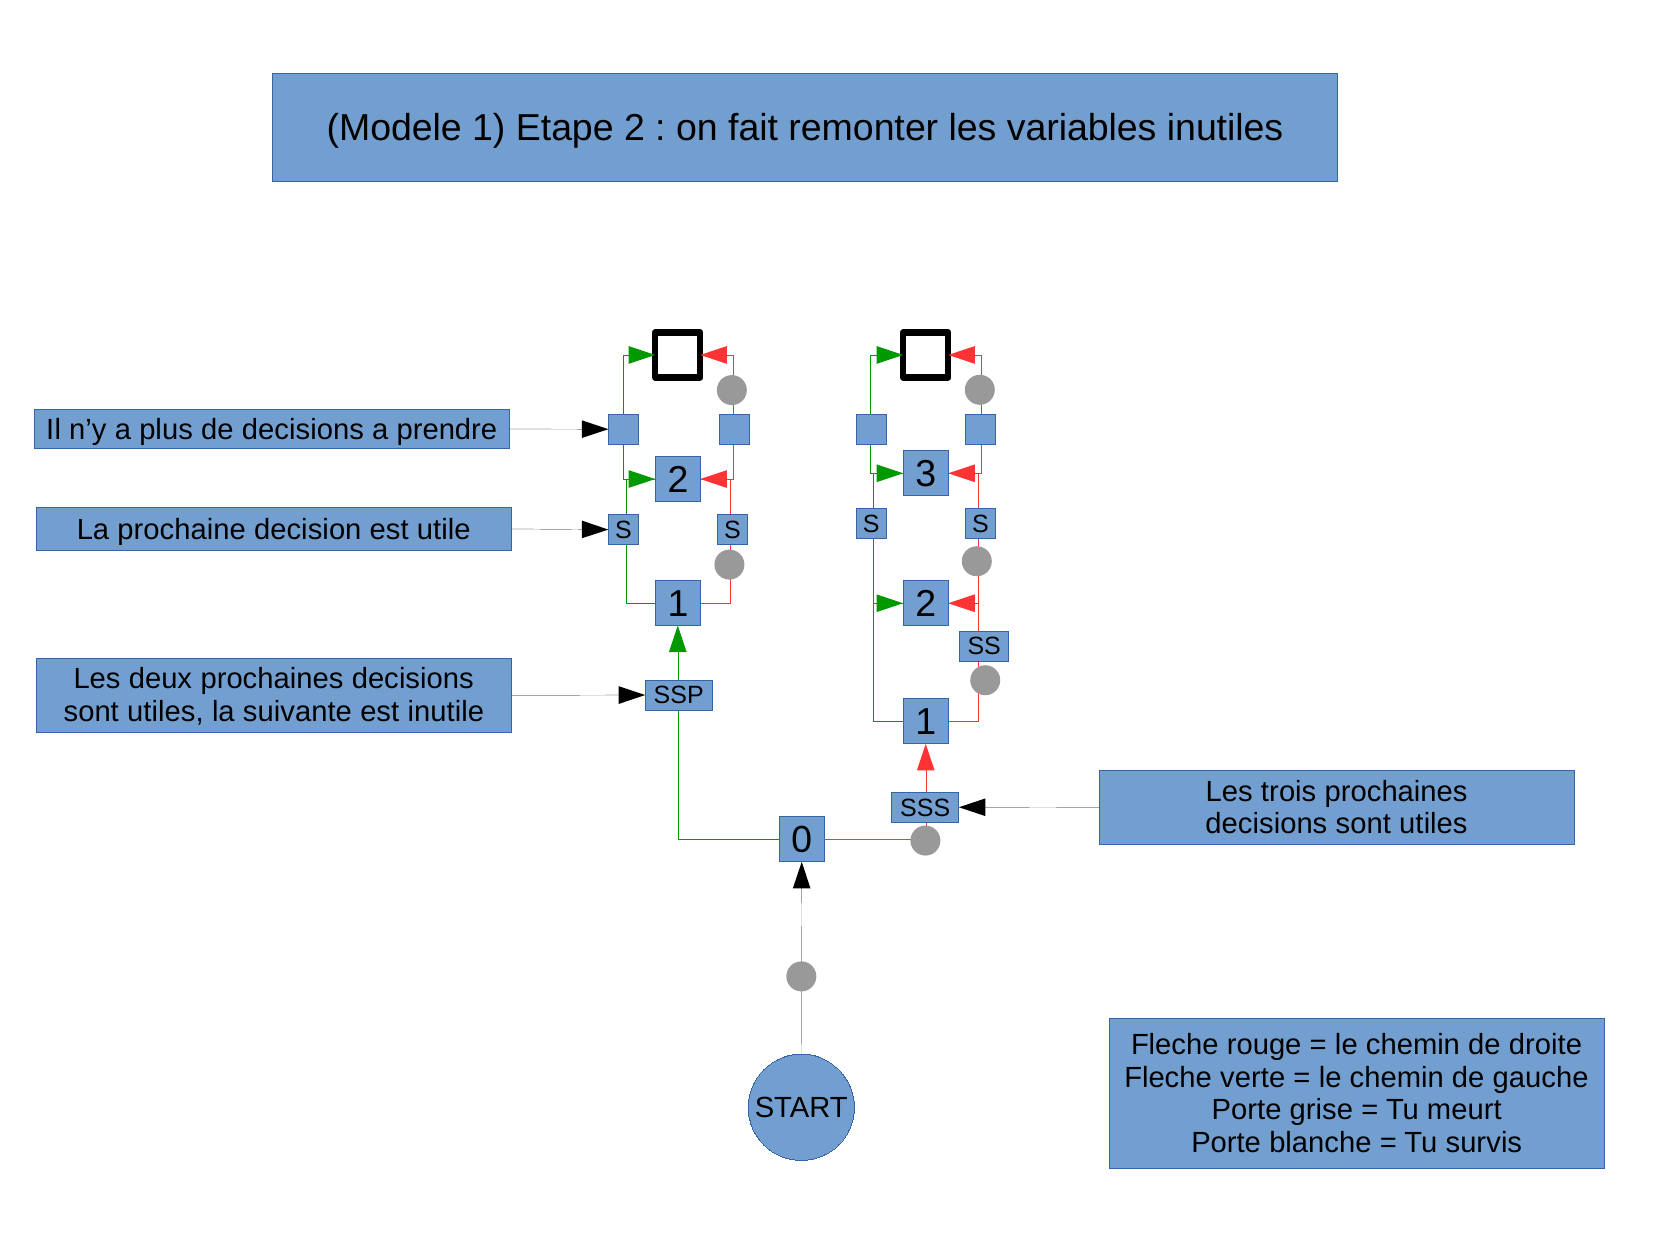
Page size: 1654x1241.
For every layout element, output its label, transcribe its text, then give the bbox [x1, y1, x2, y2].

text_box (Modele 1) Etape 2 : on fait remonter les variables inutiles [272, 73, 1338, 182]
text_box [965, 414, 996, 445]
text_box S [608, 514, 639, 545]
text_box SS [959, 631, 1009, 662]
text_box SSP [645, 680, 713, 711]
text_box S [717, 514, 748, 545]
text_box [961, 546, 992, 577]
text_box Fleche rouge = le chemin de droite Fleche verte = le chemin de gauche Porte grise = Tu meurt Porte blanche = Tu survis [1109, 1018, 1605, 1169]
text_box 2 [655, 456, 701, 502]
text_box SSS [891, 792, 959, 823]
text_box S [856, 508, 887, 539]
text_box Les trois prochaines decisions sont utiles [1099, 770, 1575, 845]
text_box [786, 961, 817, 992]
text_box [608, 414, 639, 445]
text_box [719, 414, 750, 445]
text_box [716, 375, 747, 406]
text_box S [965, 508, 996, 539]
text_box 1 [903, 698, 949, 744]
text_box [714, 549, 745, 580]
text_box START [748, 1054, 855, 1161]
text_box 1 [655, 580, 701, 626]
text_box [970, 665, 1001, 696]
text_box [903, 332, 949, 378]
text_box Il n’y a plus de decisions a prendre [34, 409, 510, 449]
text_box La prochaine decision est utile [36, 507, 512, 551]
text_box 3 [903, 450, 949, 496]
text_box [964, 374, 995, 405]
text_box 0 [779, 816, 825, 862]
text_box [655, 332, 701, 378]
text_box [910, 825, 941, 856]
text_box [856, 414, 887, 445]
text_box Les deux prochaines decisions sont utiles, la suivante est inutile [36, 658, 512, 733]
text_box 2 [903, 580, 949, 626]
